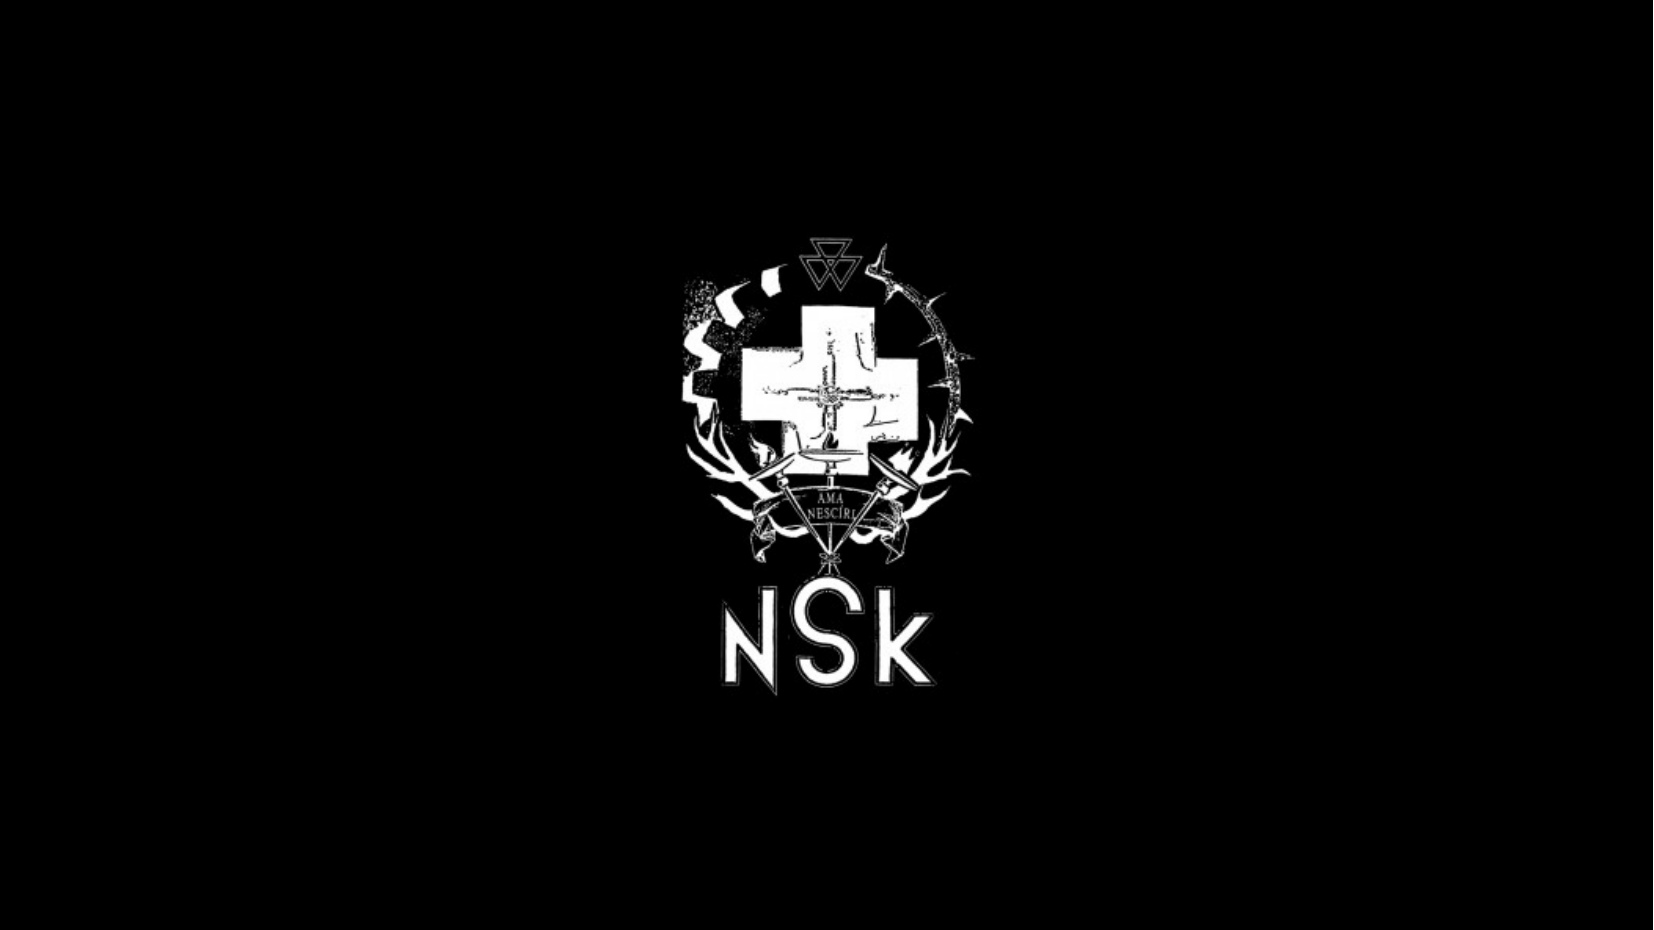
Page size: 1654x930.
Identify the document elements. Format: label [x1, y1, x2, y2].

picture [680, 233, 983, 702]
